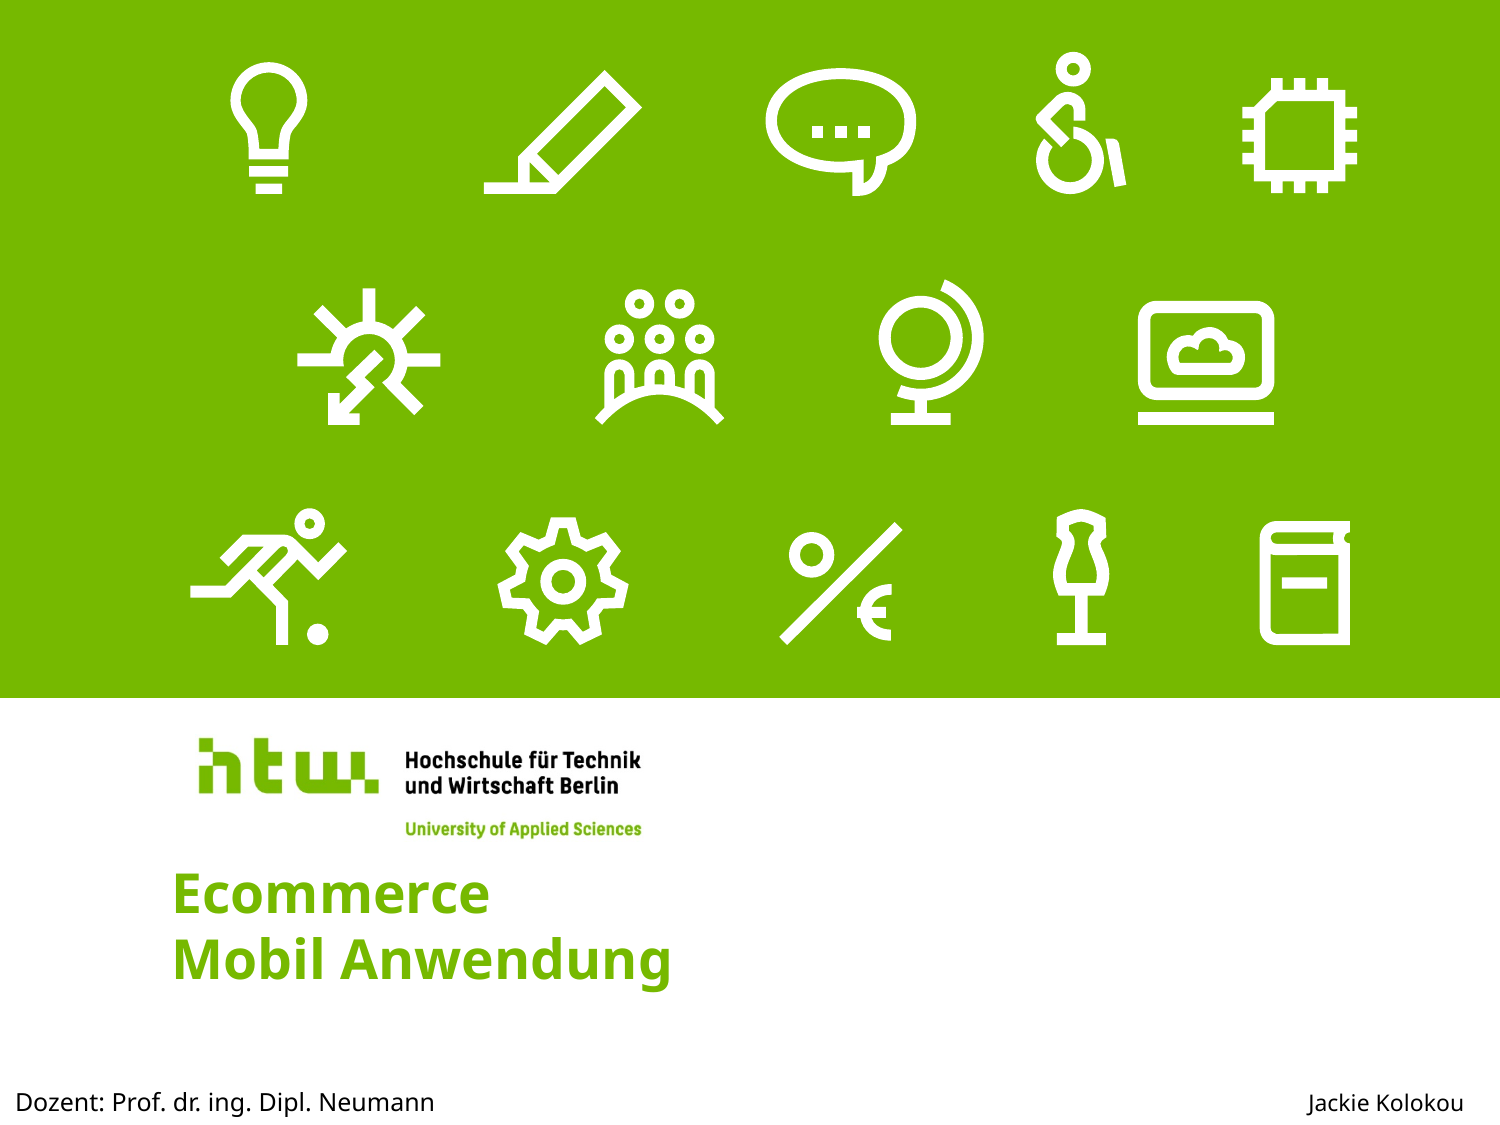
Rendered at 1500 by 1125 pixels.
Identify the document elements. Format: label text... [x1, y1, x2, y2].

text_box Jackie Kolokou [1293, 1081, 1500, 1125]
title Ecommerce Mobil Anwendung [171, 857, 1231, 1000]
text_box Dozent: Prof. dr. ing. Dipl. Neumann [0, 1078, 581, 1125]
